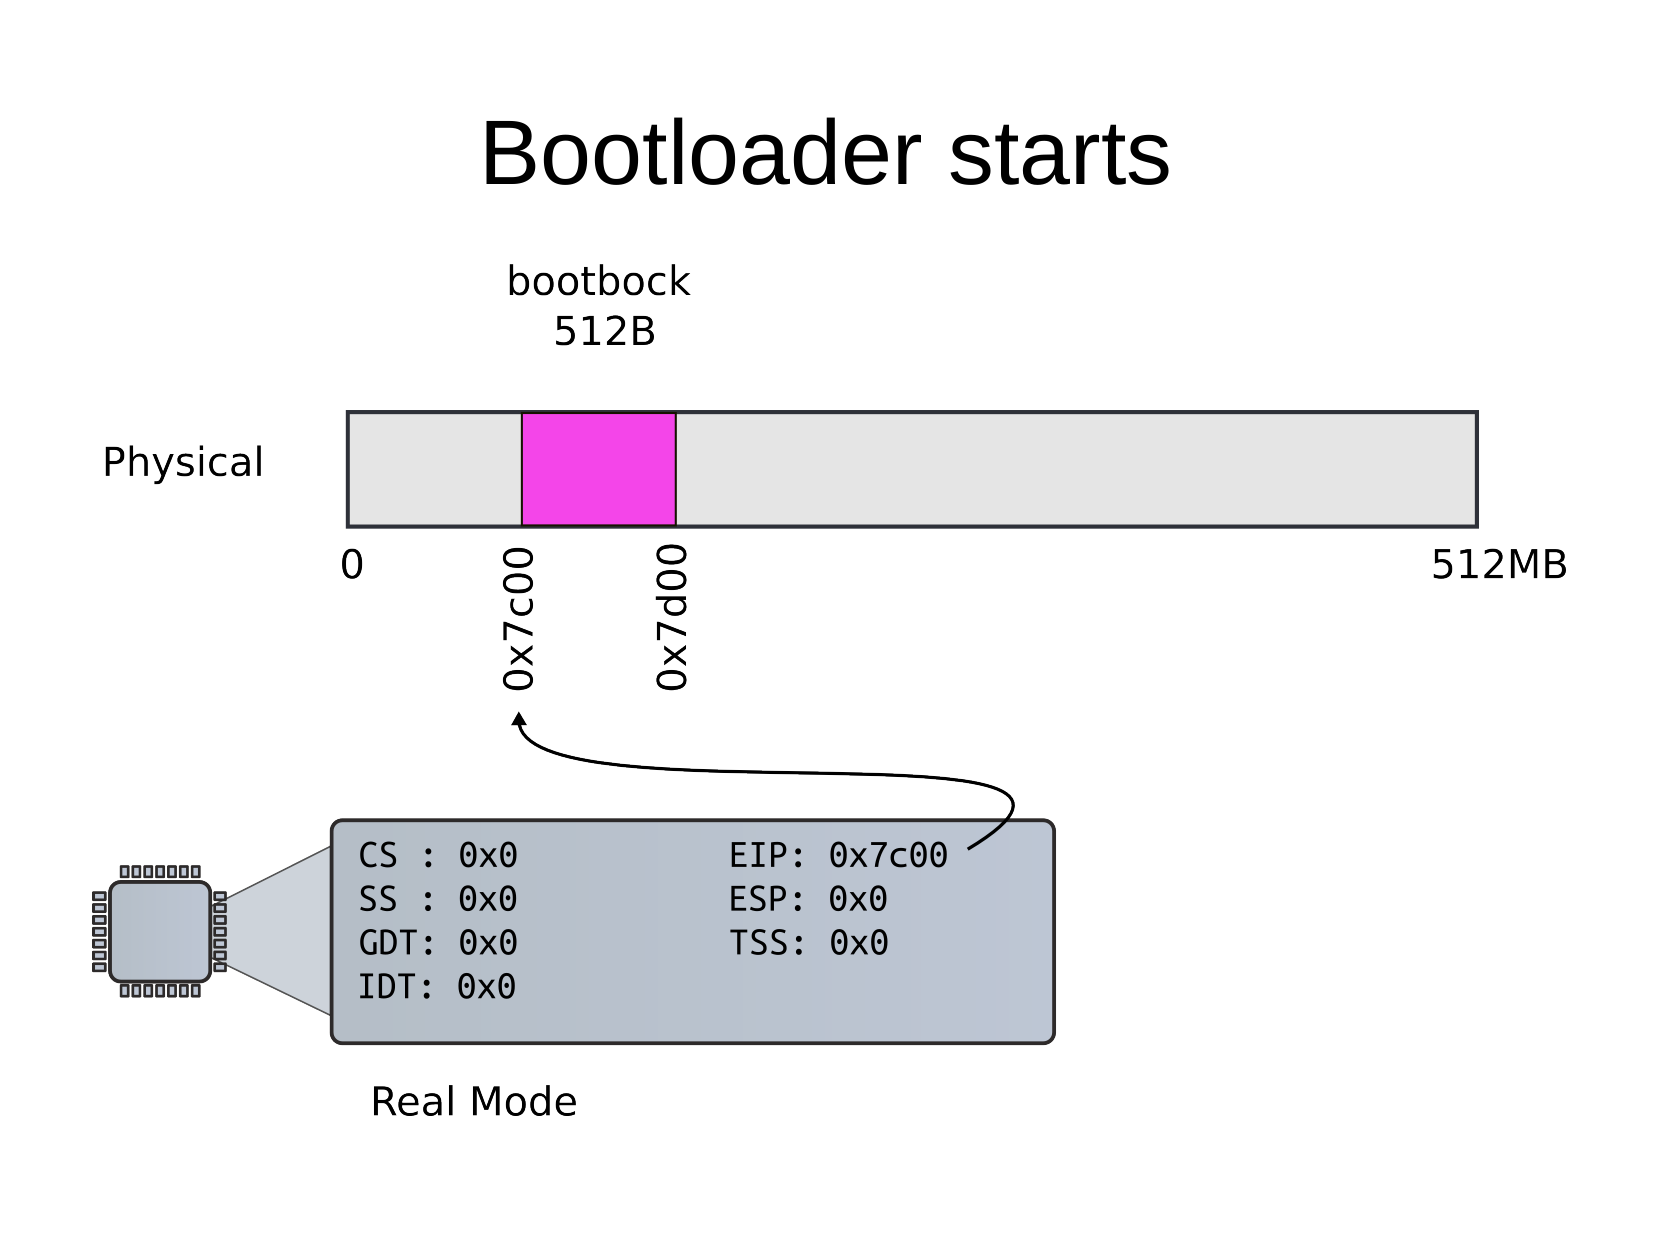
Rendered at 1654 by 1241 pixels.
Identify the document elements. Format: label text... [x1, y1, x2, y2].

title Bootloader starts [82, 49, 1571, 257]
picture [92, 264, 1566, 1116]
